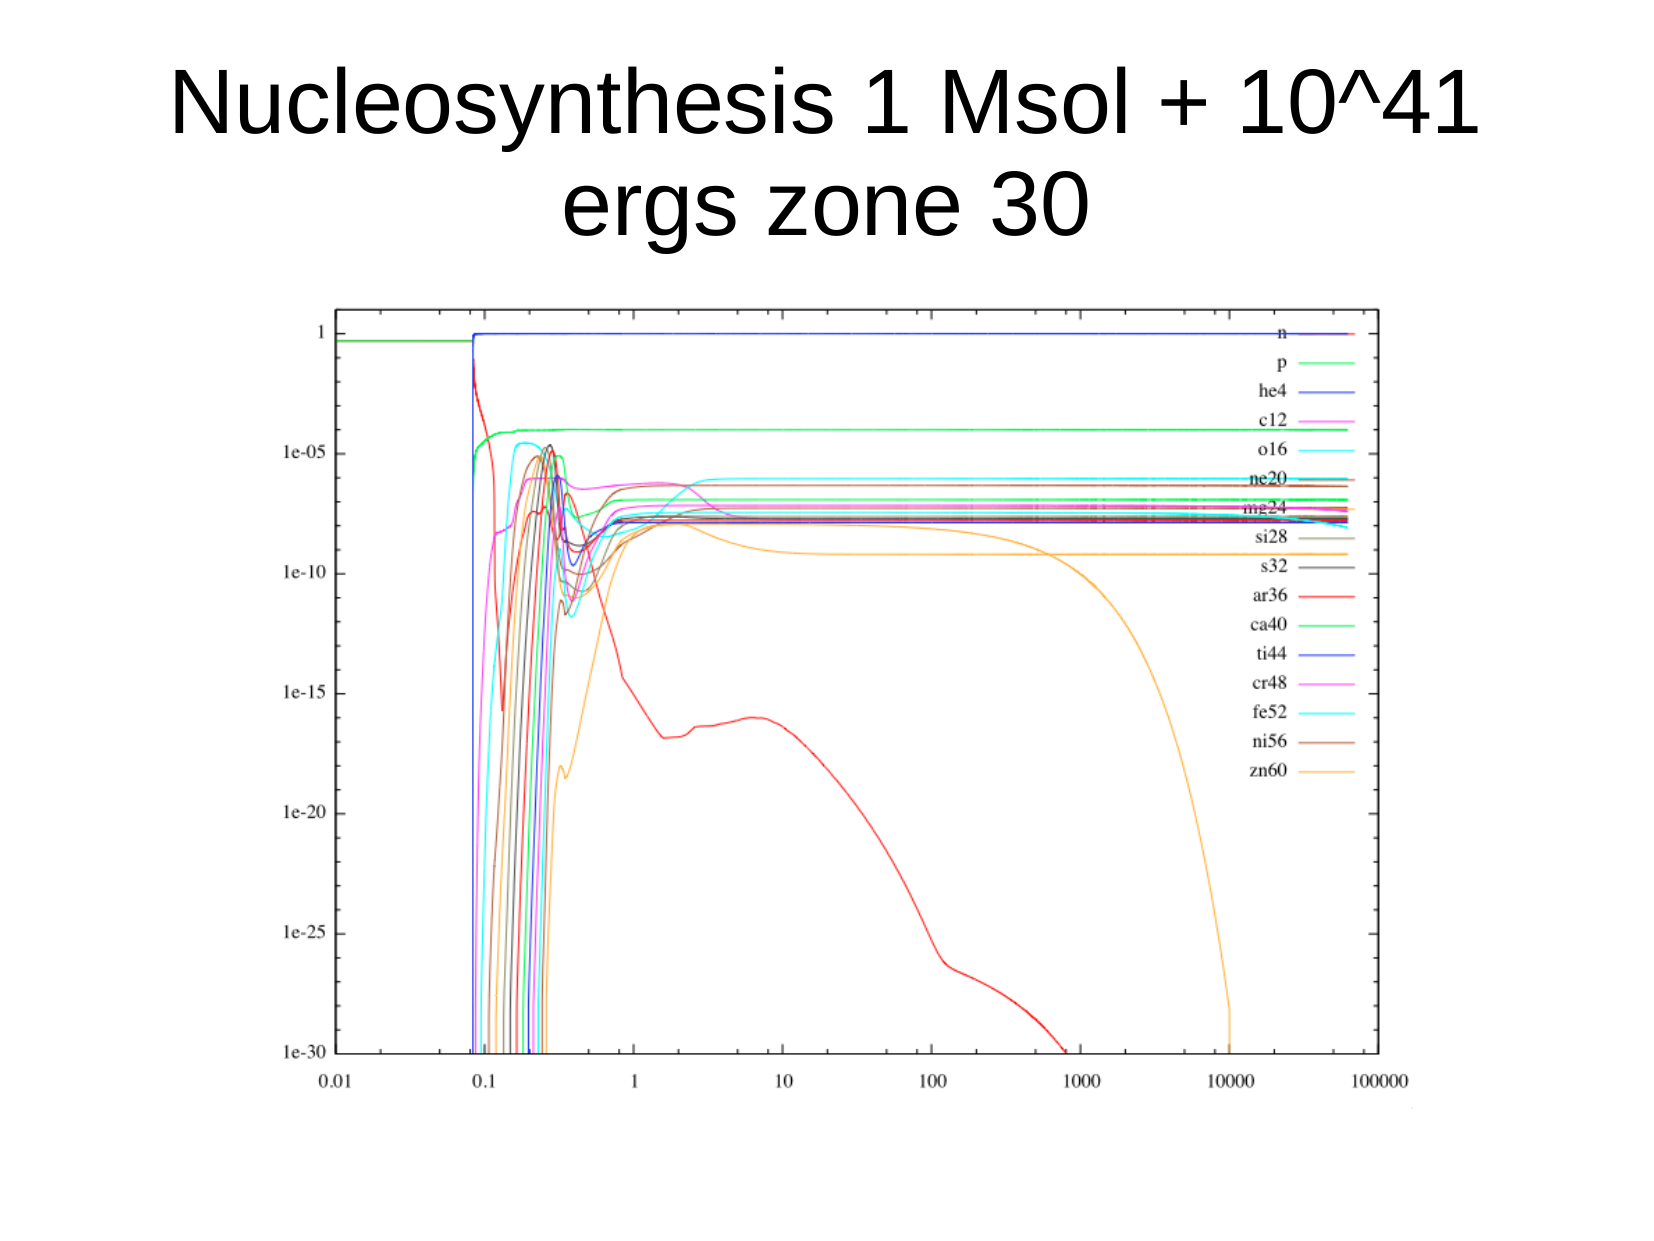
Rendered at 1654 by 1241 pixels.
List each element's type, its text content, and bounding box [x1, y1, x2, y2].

picture [240, 290, 1413, 1109]
title Nucleosynthesis 1 Msol + 10^41 ergs zone 30 [82, 49, 1571, 257]
